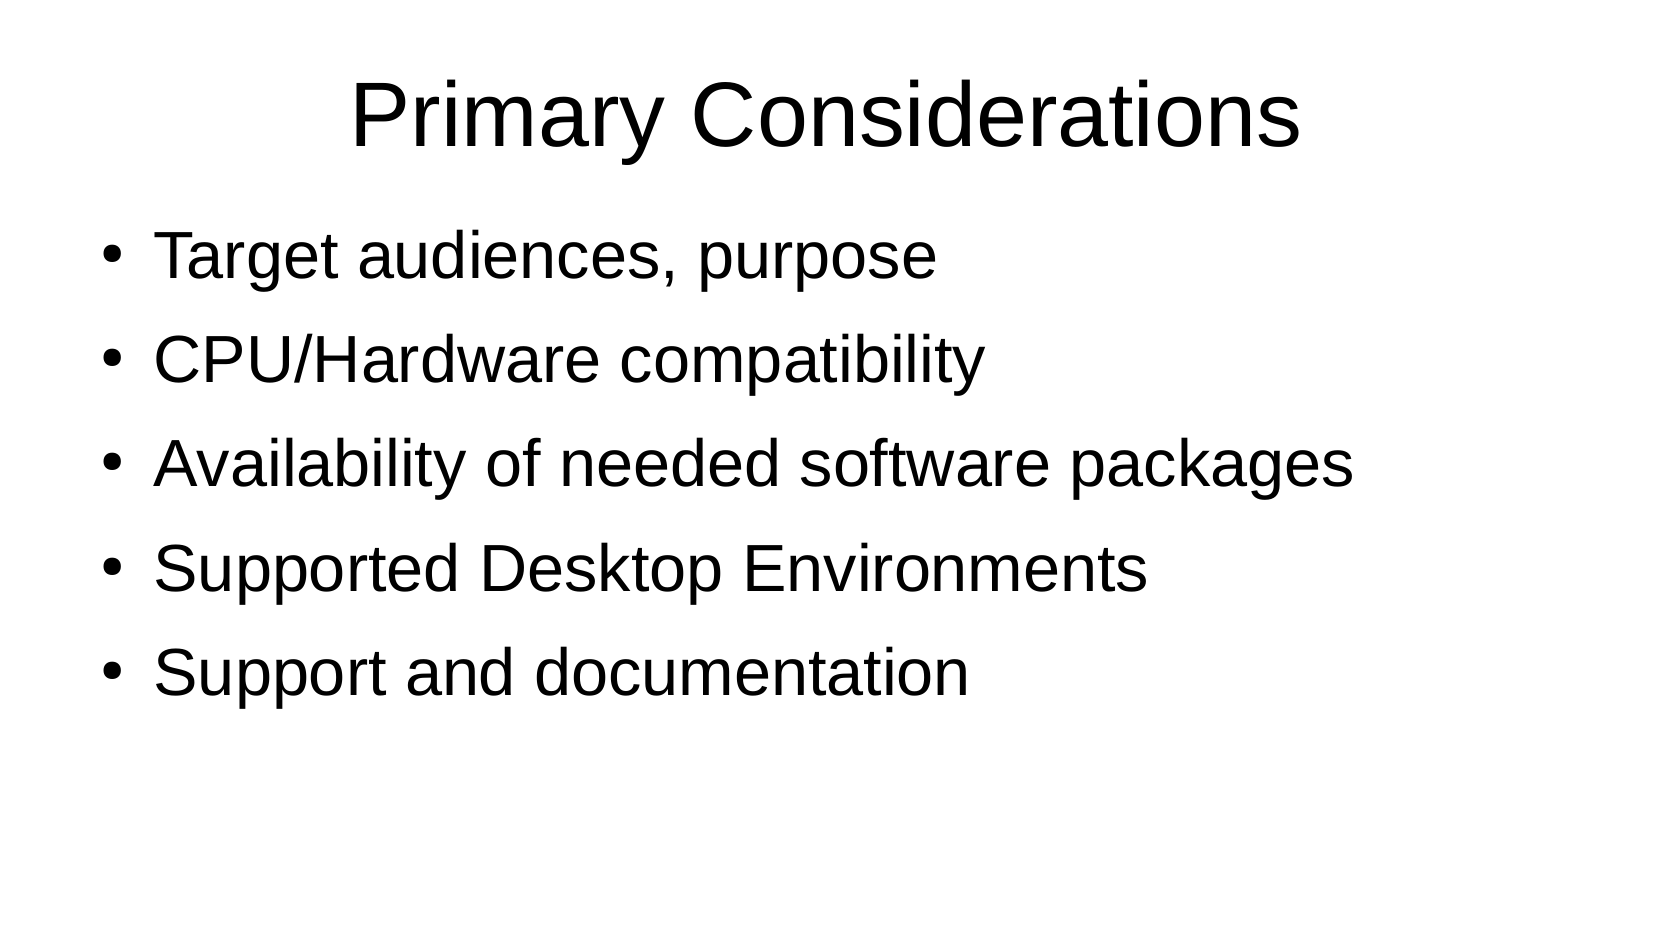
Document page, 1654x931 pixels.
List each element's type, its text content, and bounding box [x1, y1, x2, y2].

title Primary Considerations [82, 37, 1571, 193]
list Target audiences, purpose CPU/Hardware compatibility Availability of needed software packages Supported Desktop Environments Support and documentation [82, 217, 1571, 758]
